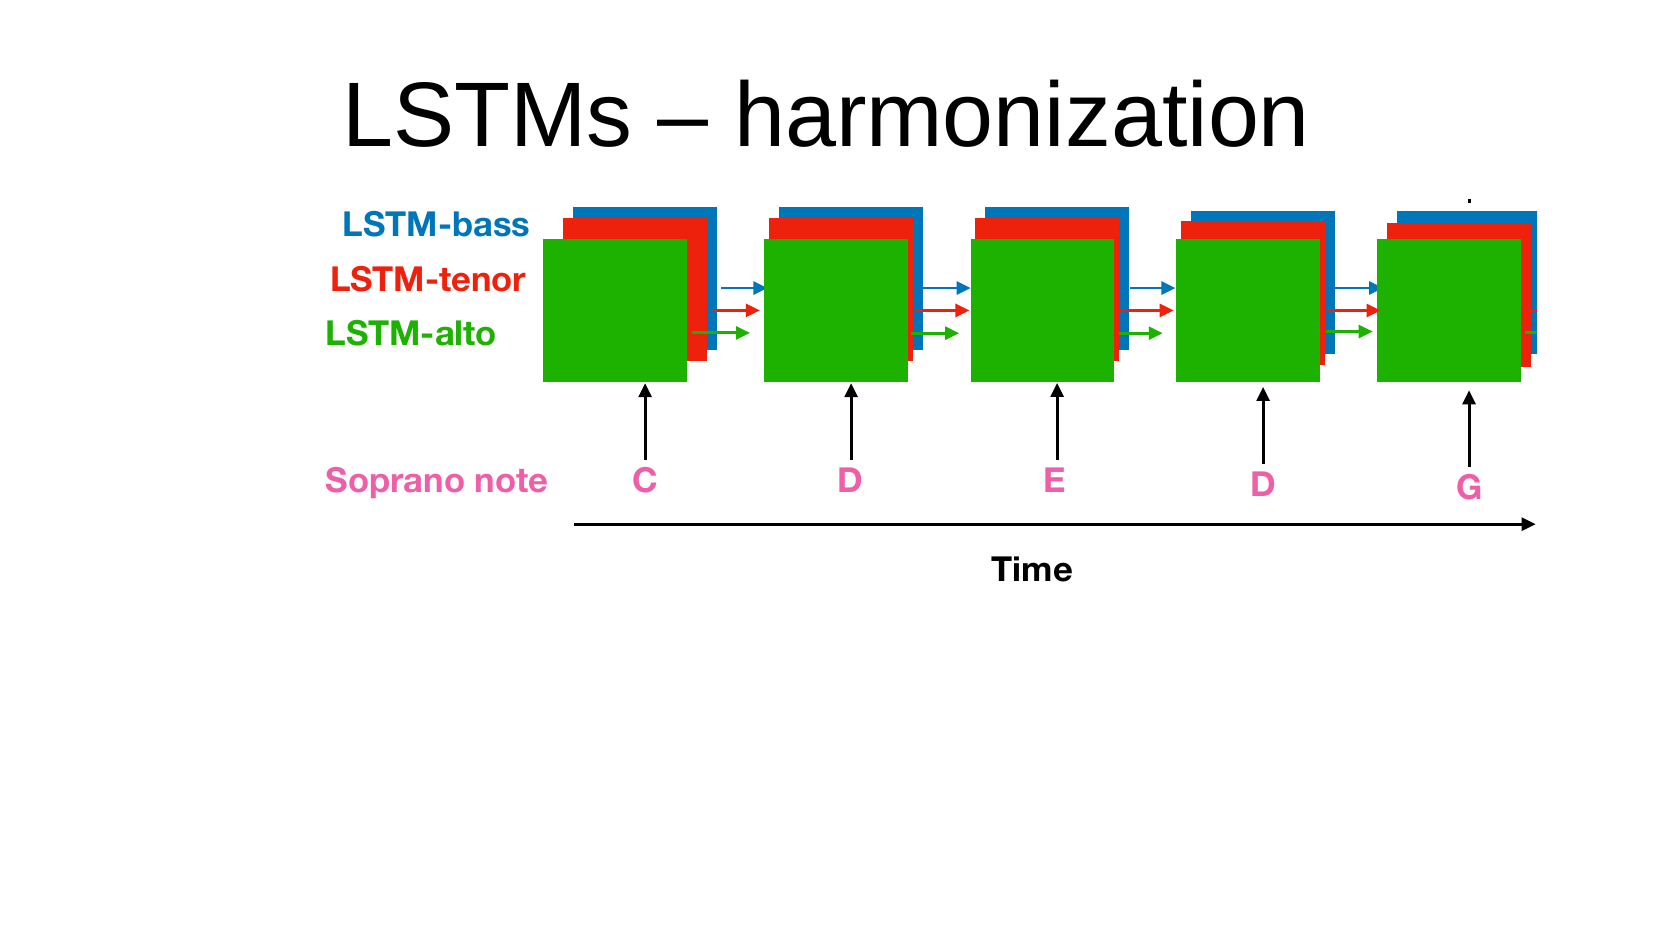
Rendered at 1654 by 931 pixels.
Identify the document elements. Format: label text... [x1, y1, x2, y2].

title LSTMs – harmonization [82, 37, 1571, 193]
picture [225, 199, 1538, 871]
